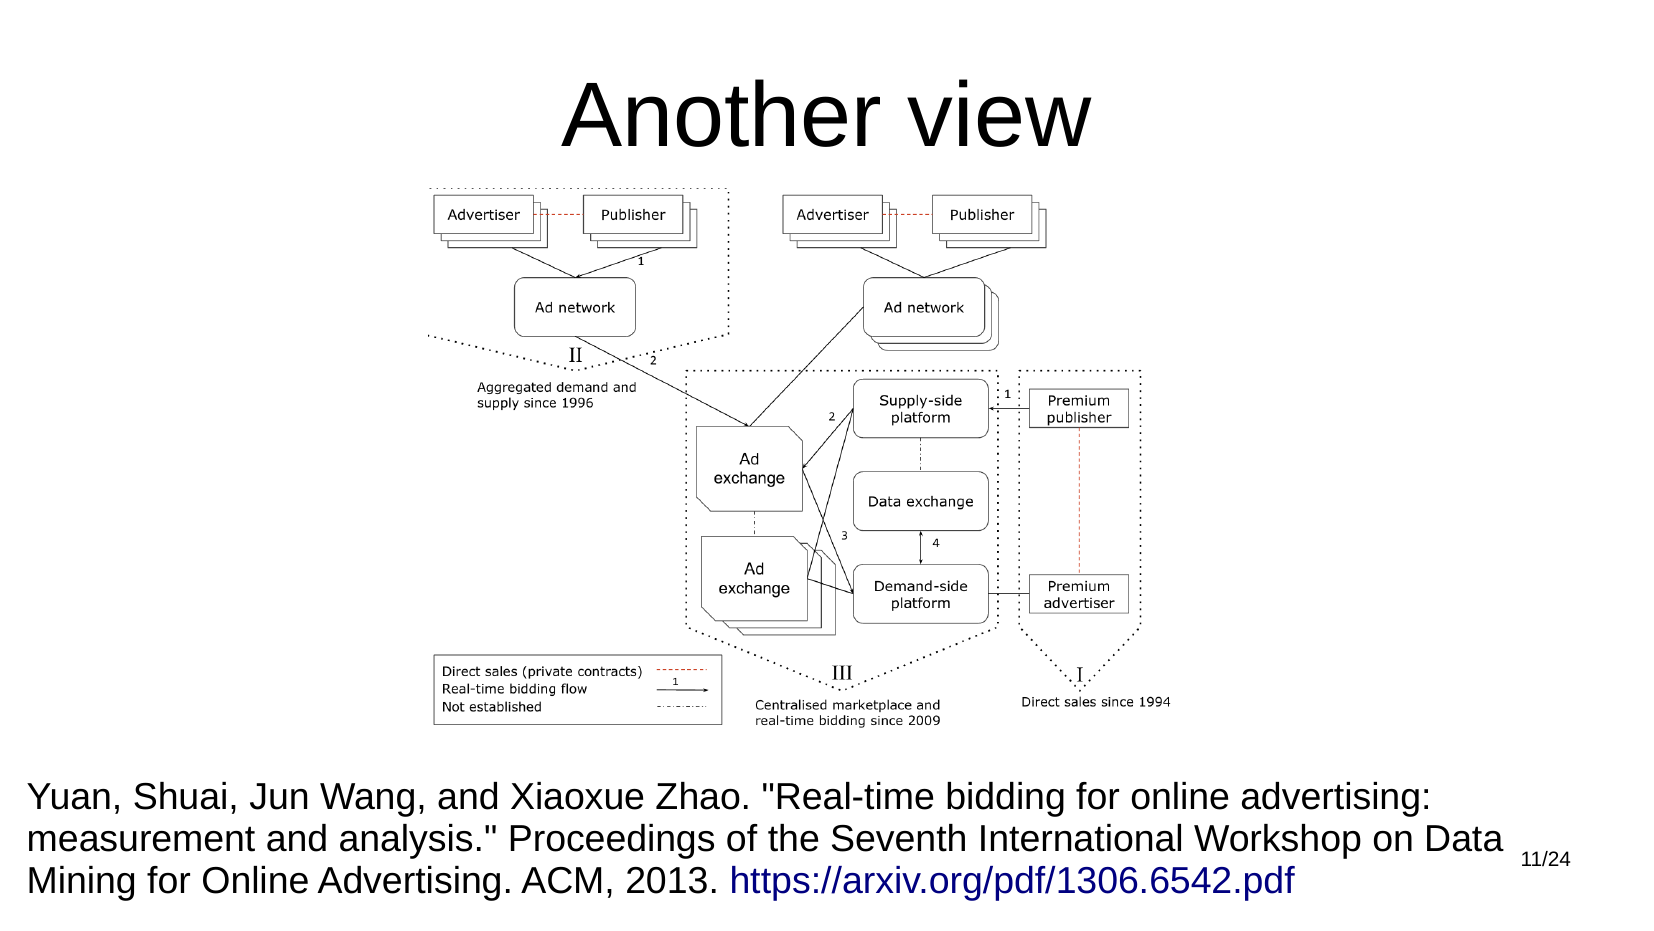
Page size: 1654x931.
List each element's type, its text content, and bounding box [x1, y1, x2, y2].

picture [428, 169, 1226, 761]
title Another view [82, 37, 1571, 193]
text_box Yuan, Shuai, Jun Wang, and Xiaoxue Zhao. "Real-time bidding for online advertising: measurement and analysis." Proceedings of the Seventh International Workshop on Data Mining for Online Advertising. ACM, 2013. https://arxiv.org/pdf/1306.6542.pdf [11, 767, 1524, 931]
